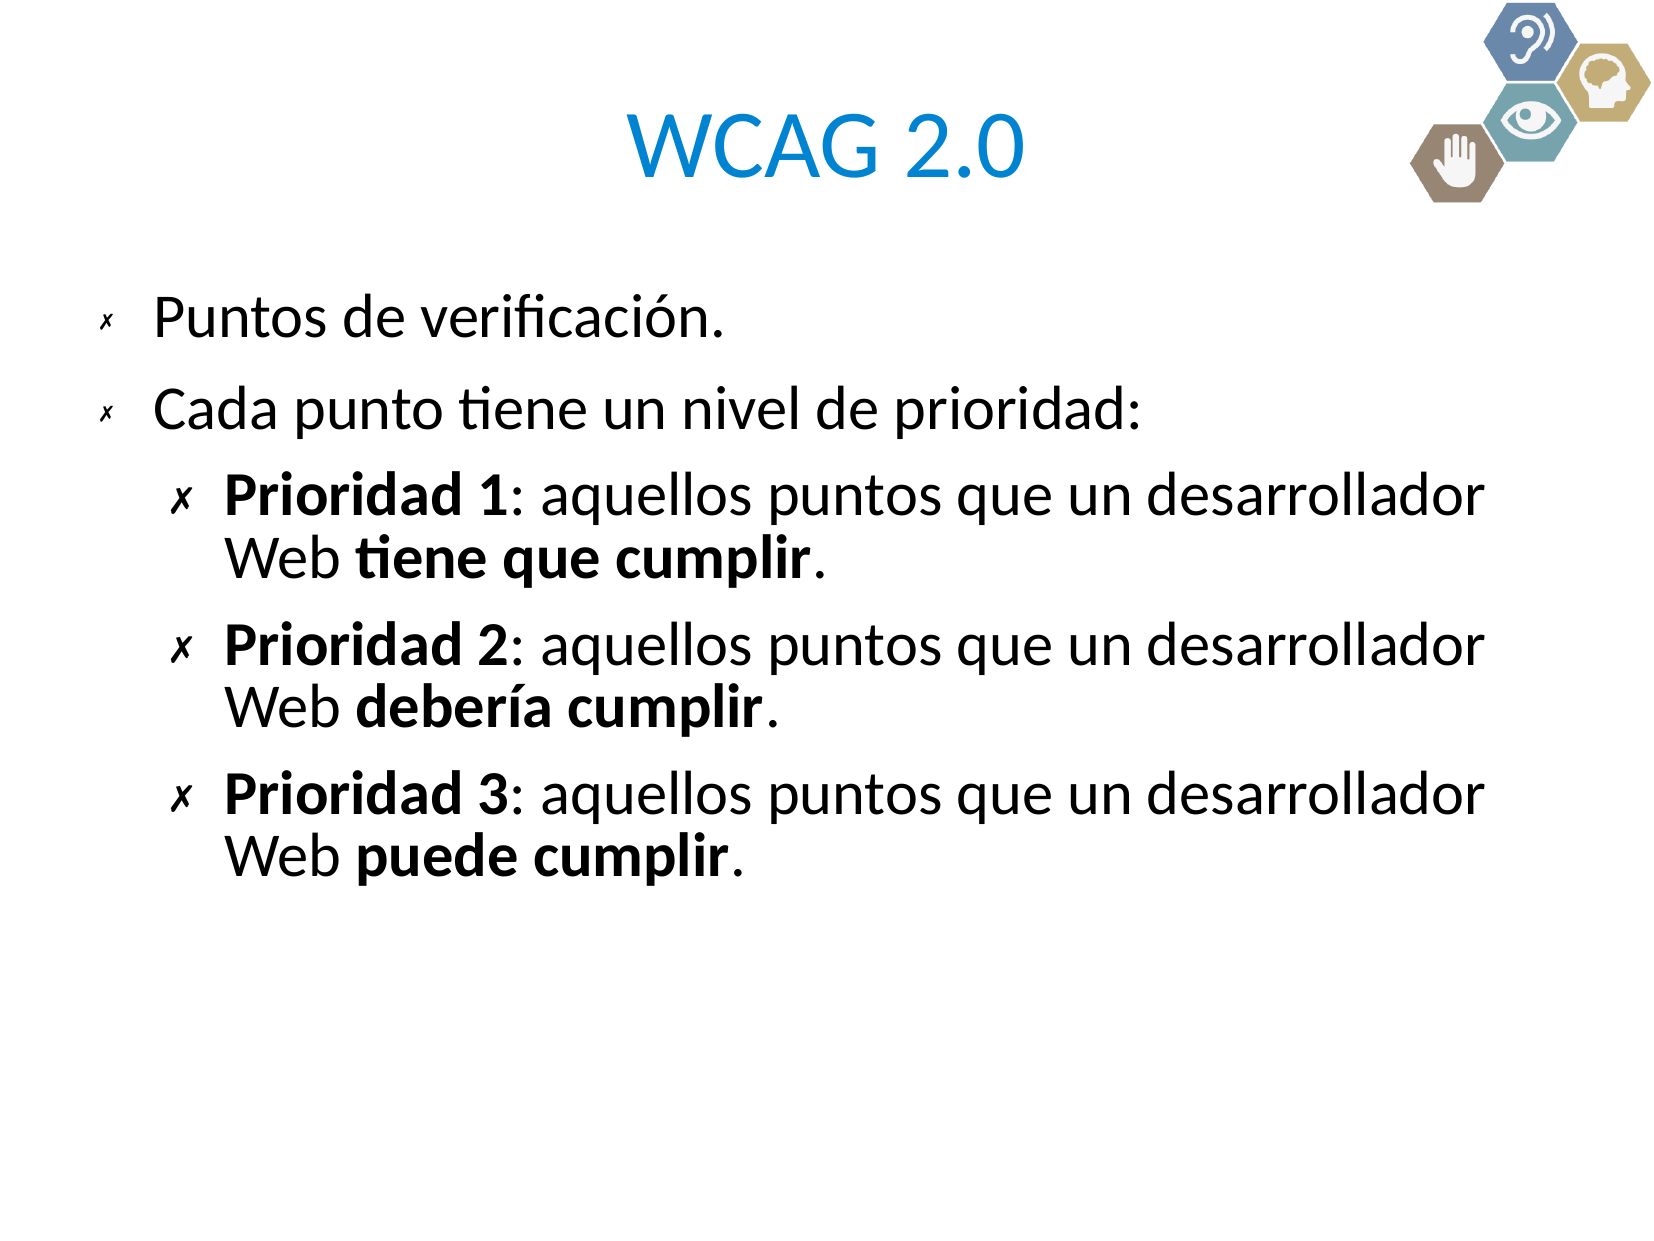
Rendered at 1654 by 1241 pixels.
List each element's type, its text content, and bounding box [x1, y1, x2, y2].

title WCAG 2.0 [82, 49, 1571, 257]
list Puntos de verificación. Cada punto tiene un nivel de prioridad: Prioridad 1: aquellos puntos que un desarrollador Web tiene que cumplir. Prioridad 2: aquellos puntos que un desarrollador Web debería cumplir. Prioridad 3: aquellos puntos que un desarrollador Web puede cumplir. [82, 290, 1538, 1150]
picture [1405, 0, 1654, 206]
